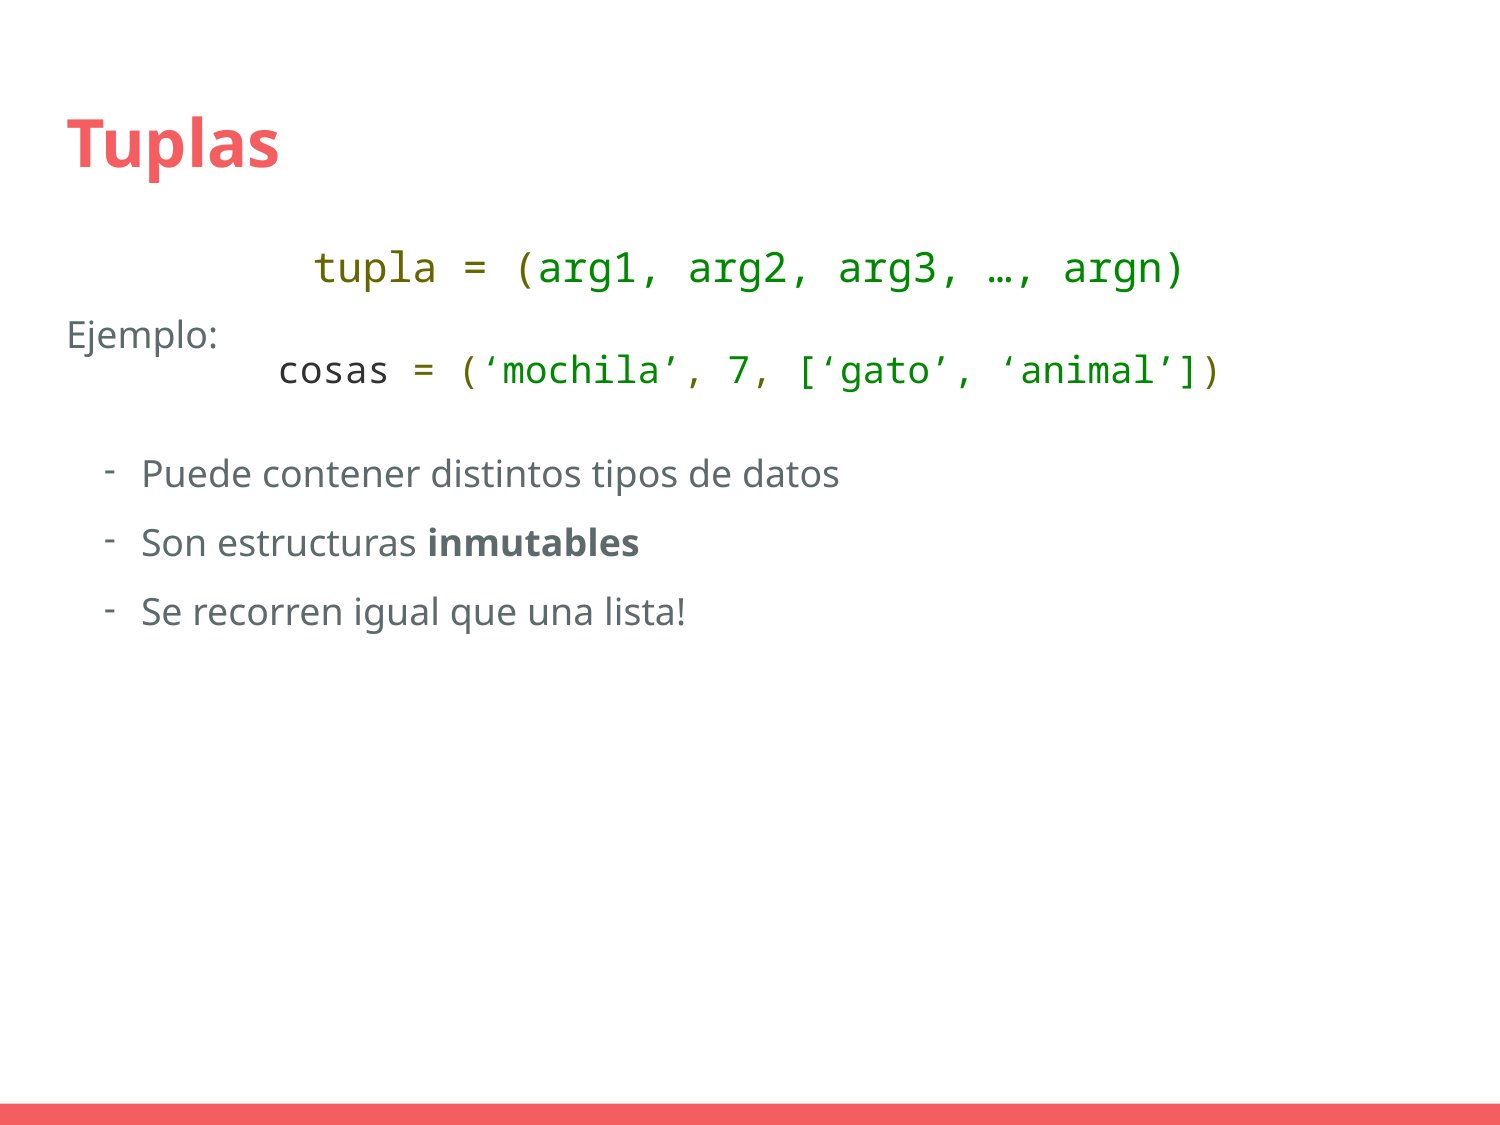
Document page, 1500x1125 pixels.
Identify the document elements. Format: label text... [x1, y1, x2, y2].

list tupla = (arg1, arg2, arg3, …, argn) Ejemplo: cosas = (‘mochila’, 7, [‘gato’, ‘animal’]) Puede contener distintos tipos de datos Son estructuras inmutables Se recorren igual que una lista! [51, 252, 1449, 1000]
title Tuplas [51, 85, 1449, 223]
